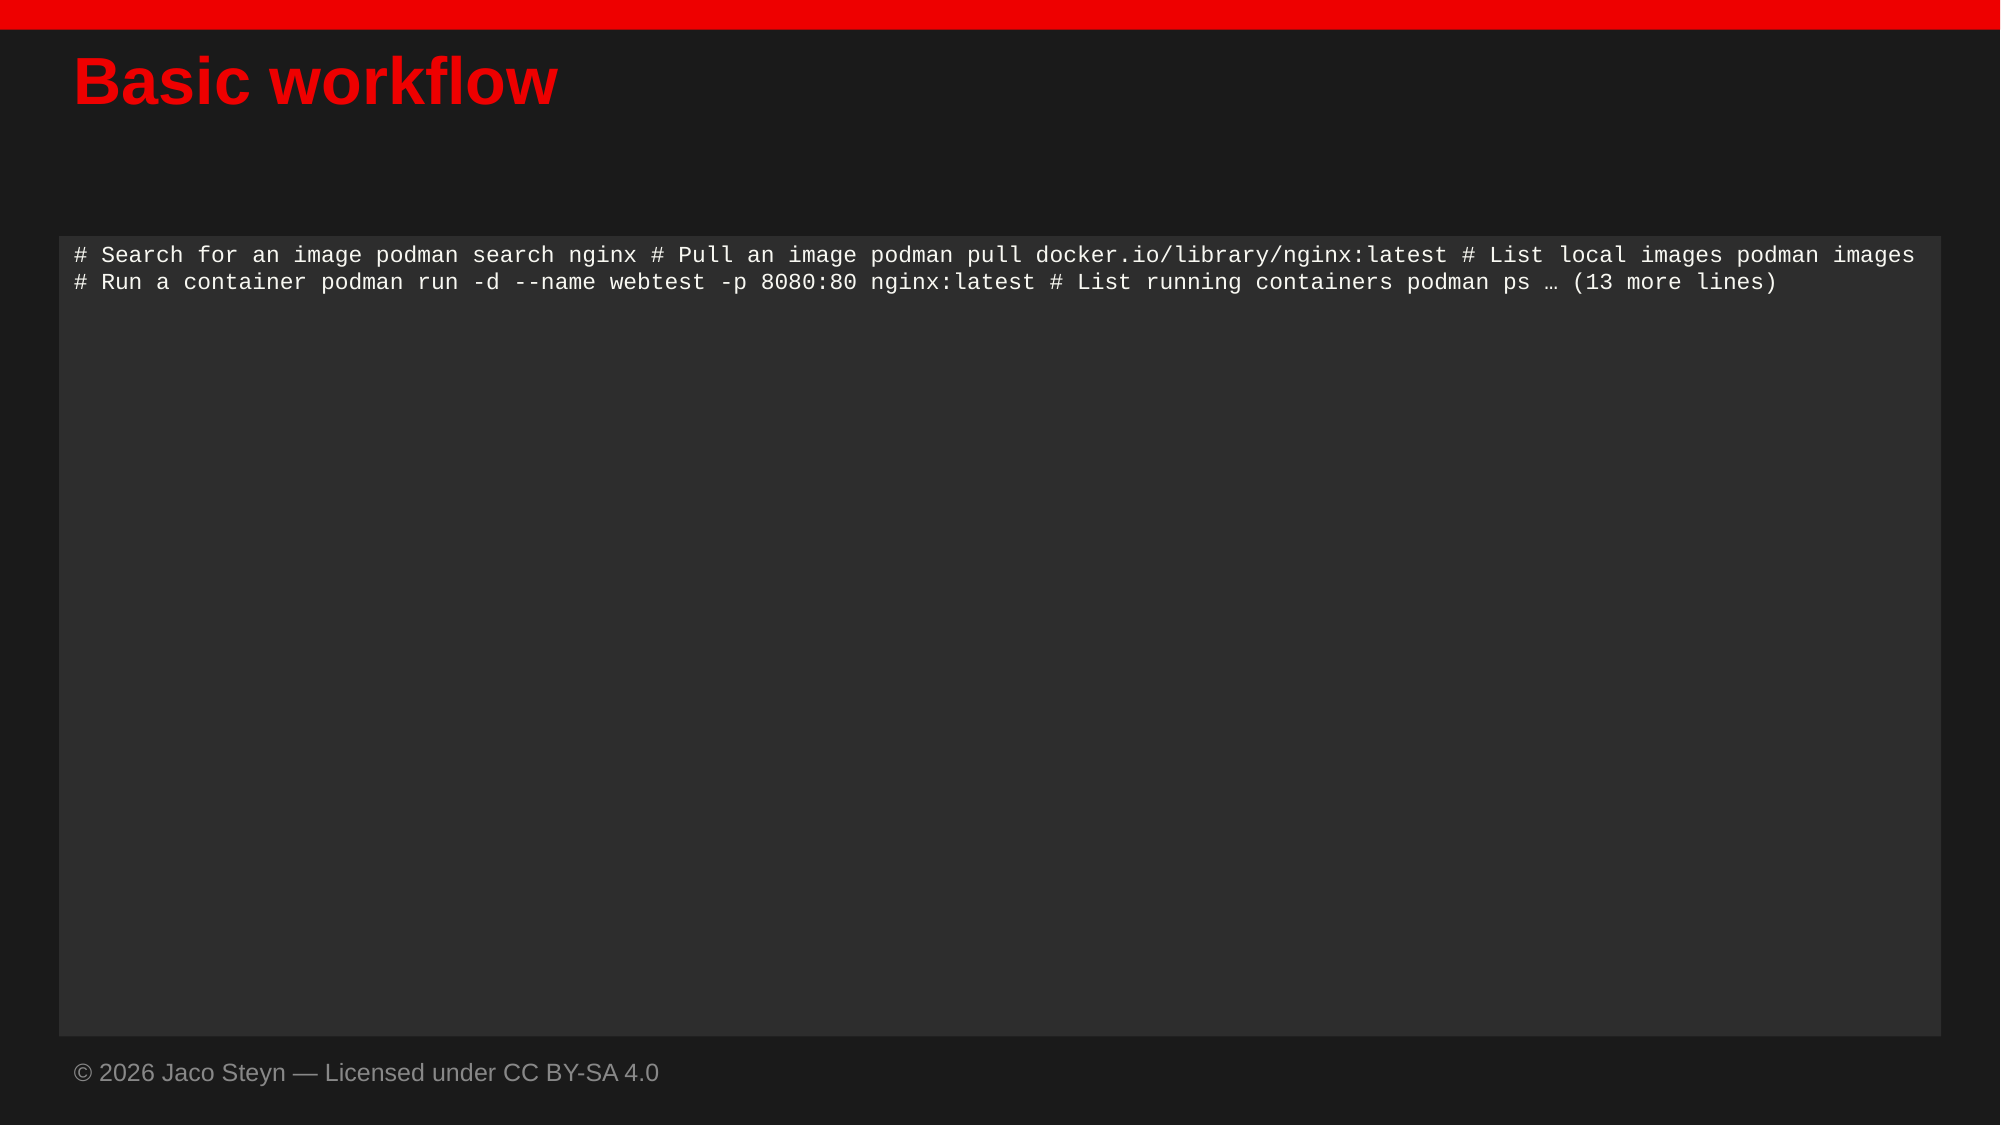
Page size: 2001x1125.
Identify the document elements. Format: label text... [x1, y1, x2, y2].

text_box [0, 0, 2001, 30]
text_box Basic workflow [59, 36, 1942, 208]
text_box # Search for an image podman search nginx # Pull an image podman pull docker.io/library/nginx:latest # List local images podman images # Run a container podman run -d --name webtest -p 8080:80 nginx:latest # List running containers podman ps … (13 more lines) [59, 236, 1942, 1037]
text_box © 2026 Jaco Steyn — Licensed under CC BY-SA 4.0 [59, 1051, 1942, 1093]
